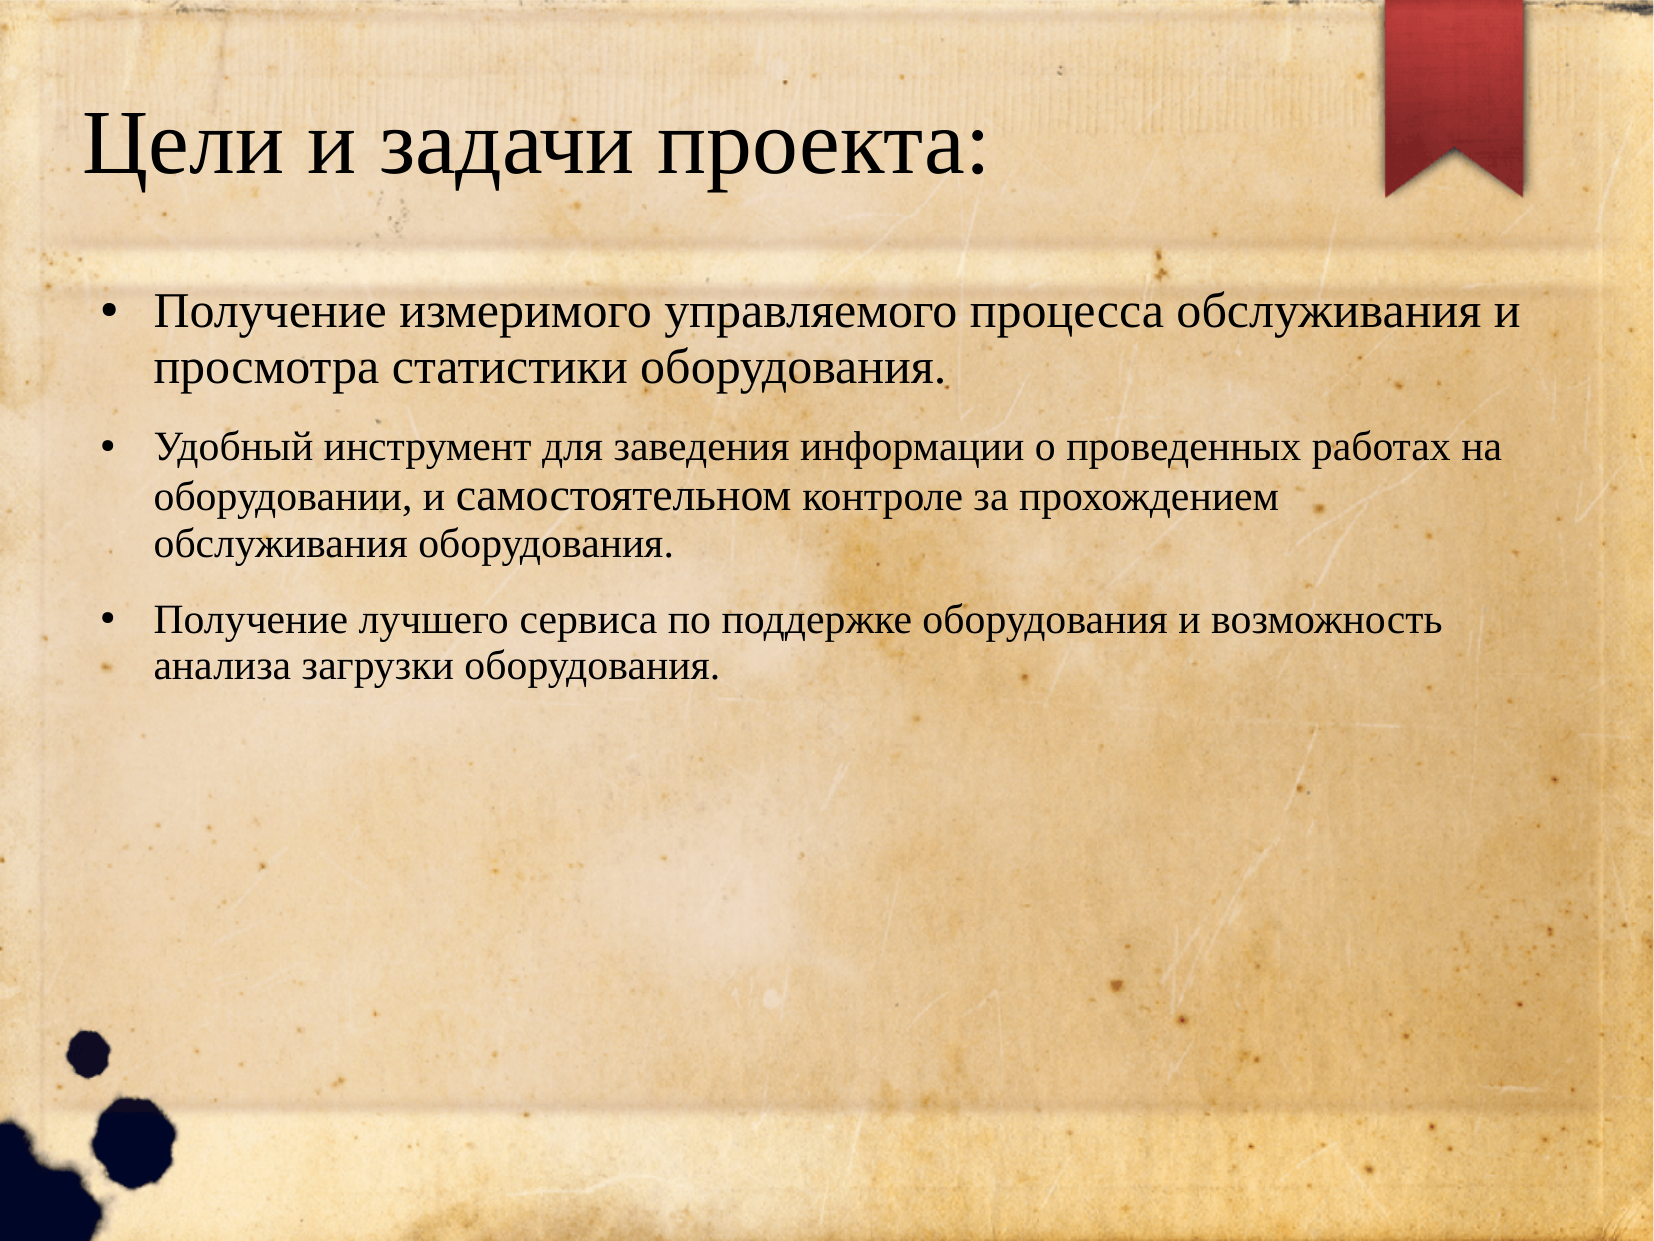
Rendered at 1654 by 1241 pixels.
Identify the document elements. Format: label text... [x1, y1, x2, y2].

picture [0, 0, 1654, 1241]
list Получение измеримого управляемого процесса обслуживания и просмотра статистики оборудования. Удобный инструмент для заведения информации о проведенных работах на оборудовании, и самостоятельном контроле за прохождением обслуживания оборудования. Получение лучшего сервиса по поддержке оборудования и возможность анализа загрузки оборудования. [82, 283, 1538, 1003]
title Цели и задачи проекта: [82, 49, 1347, 237]
